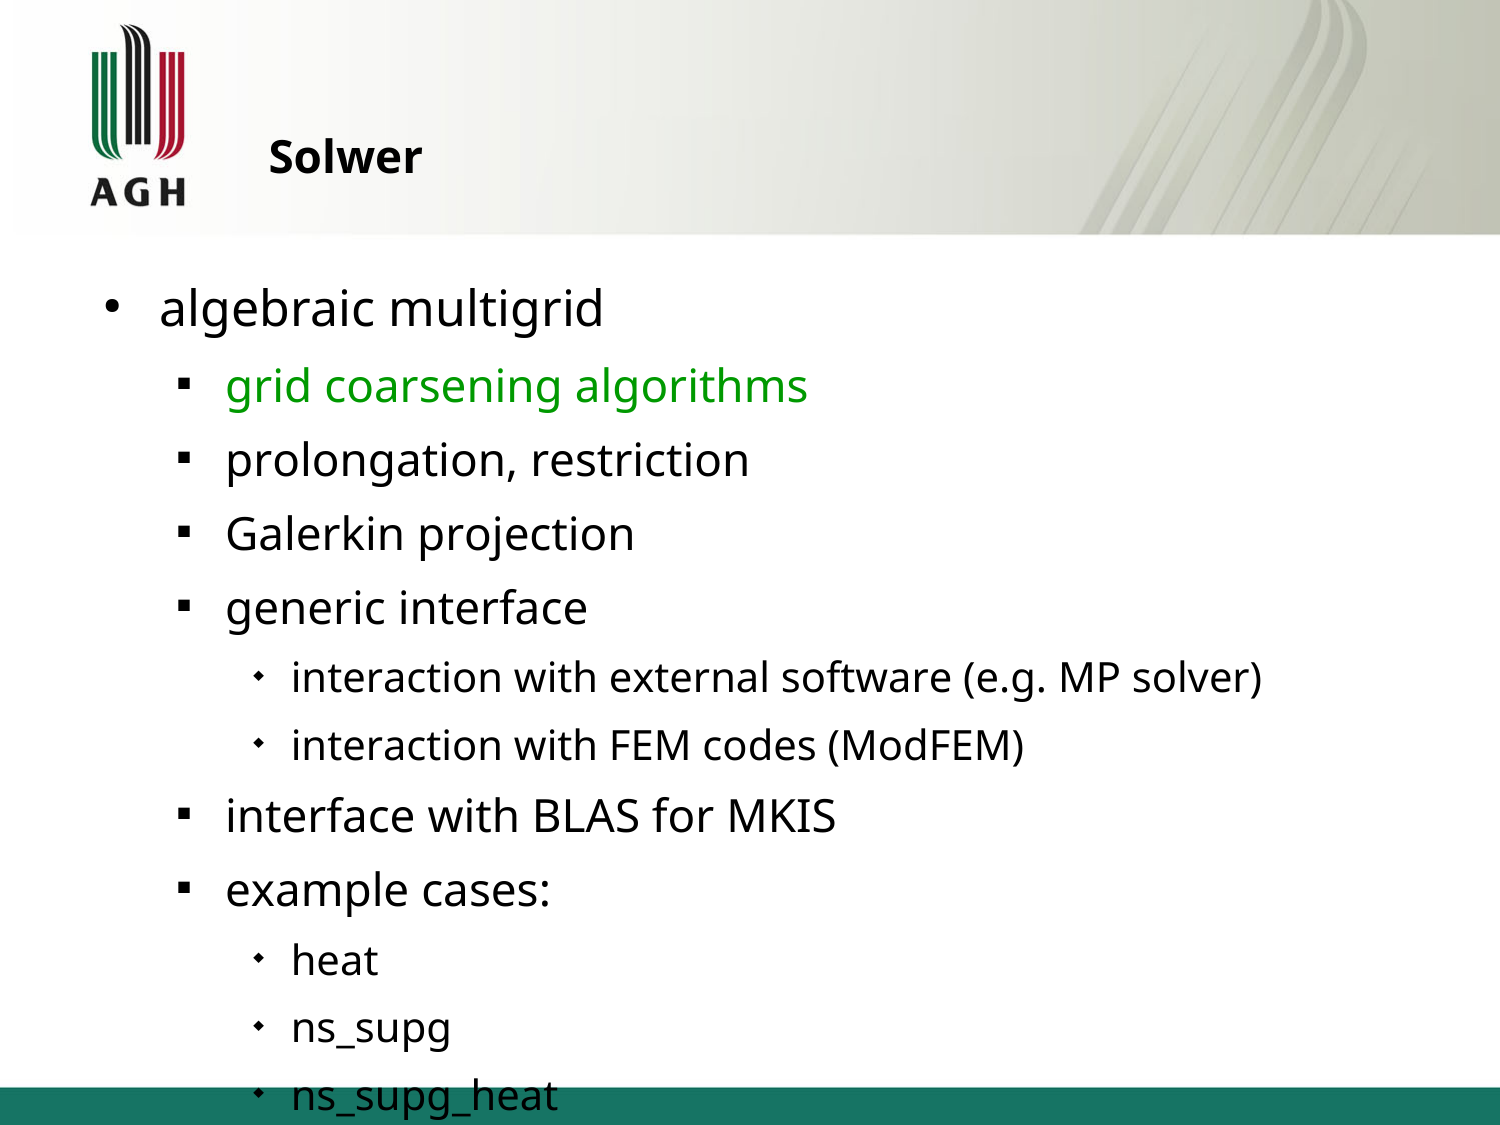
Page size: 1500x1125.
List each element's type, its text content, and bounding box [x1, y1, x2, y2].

picture [0, 0, 1500, 1125]
list algebraic multigrid grid coarsening algorithms prolongation, restriction Galerkin projection generic interface interaction with external software (e.g. MP solver) interaction with FEM codes (ModFEM) interface with BLAS for MKIS example cases: heat ns_supg ns_supg_heat [88, 265, 1447, 1023]
title Solwer [253, 78, 1425, 233]
